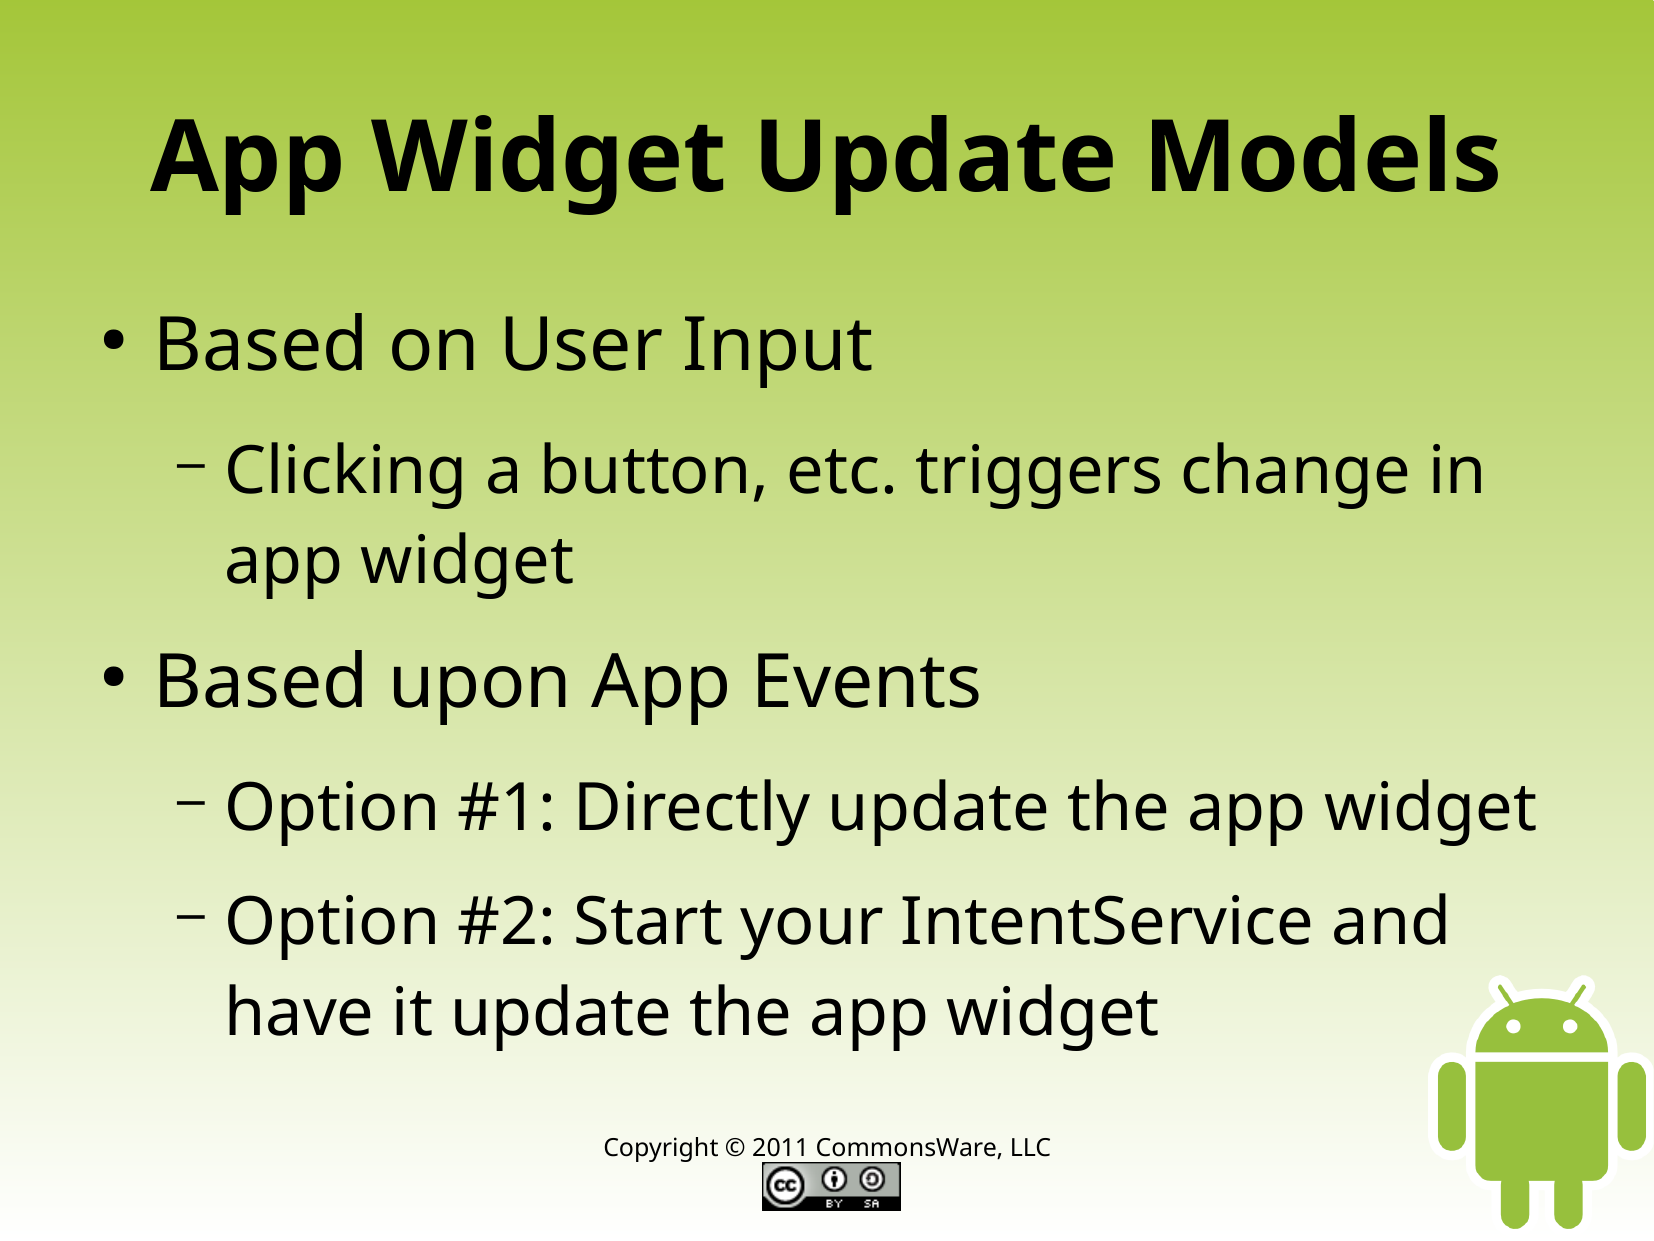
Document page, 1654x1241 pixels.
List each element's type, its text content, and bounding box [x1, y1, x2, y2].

picture [762, 1162, 901, 1211]
list Based on User Input Clicking a button, etc. triggers change in app widget Based upon App Events Option #1: Directly update the app widget Option #2: Start your IntentService and have it update the app widget [82, 290, 1571, 1094]
picture [1428, 975, 1654, 1238]
title App Widget Update Models [82, 49, 1571, 257]
